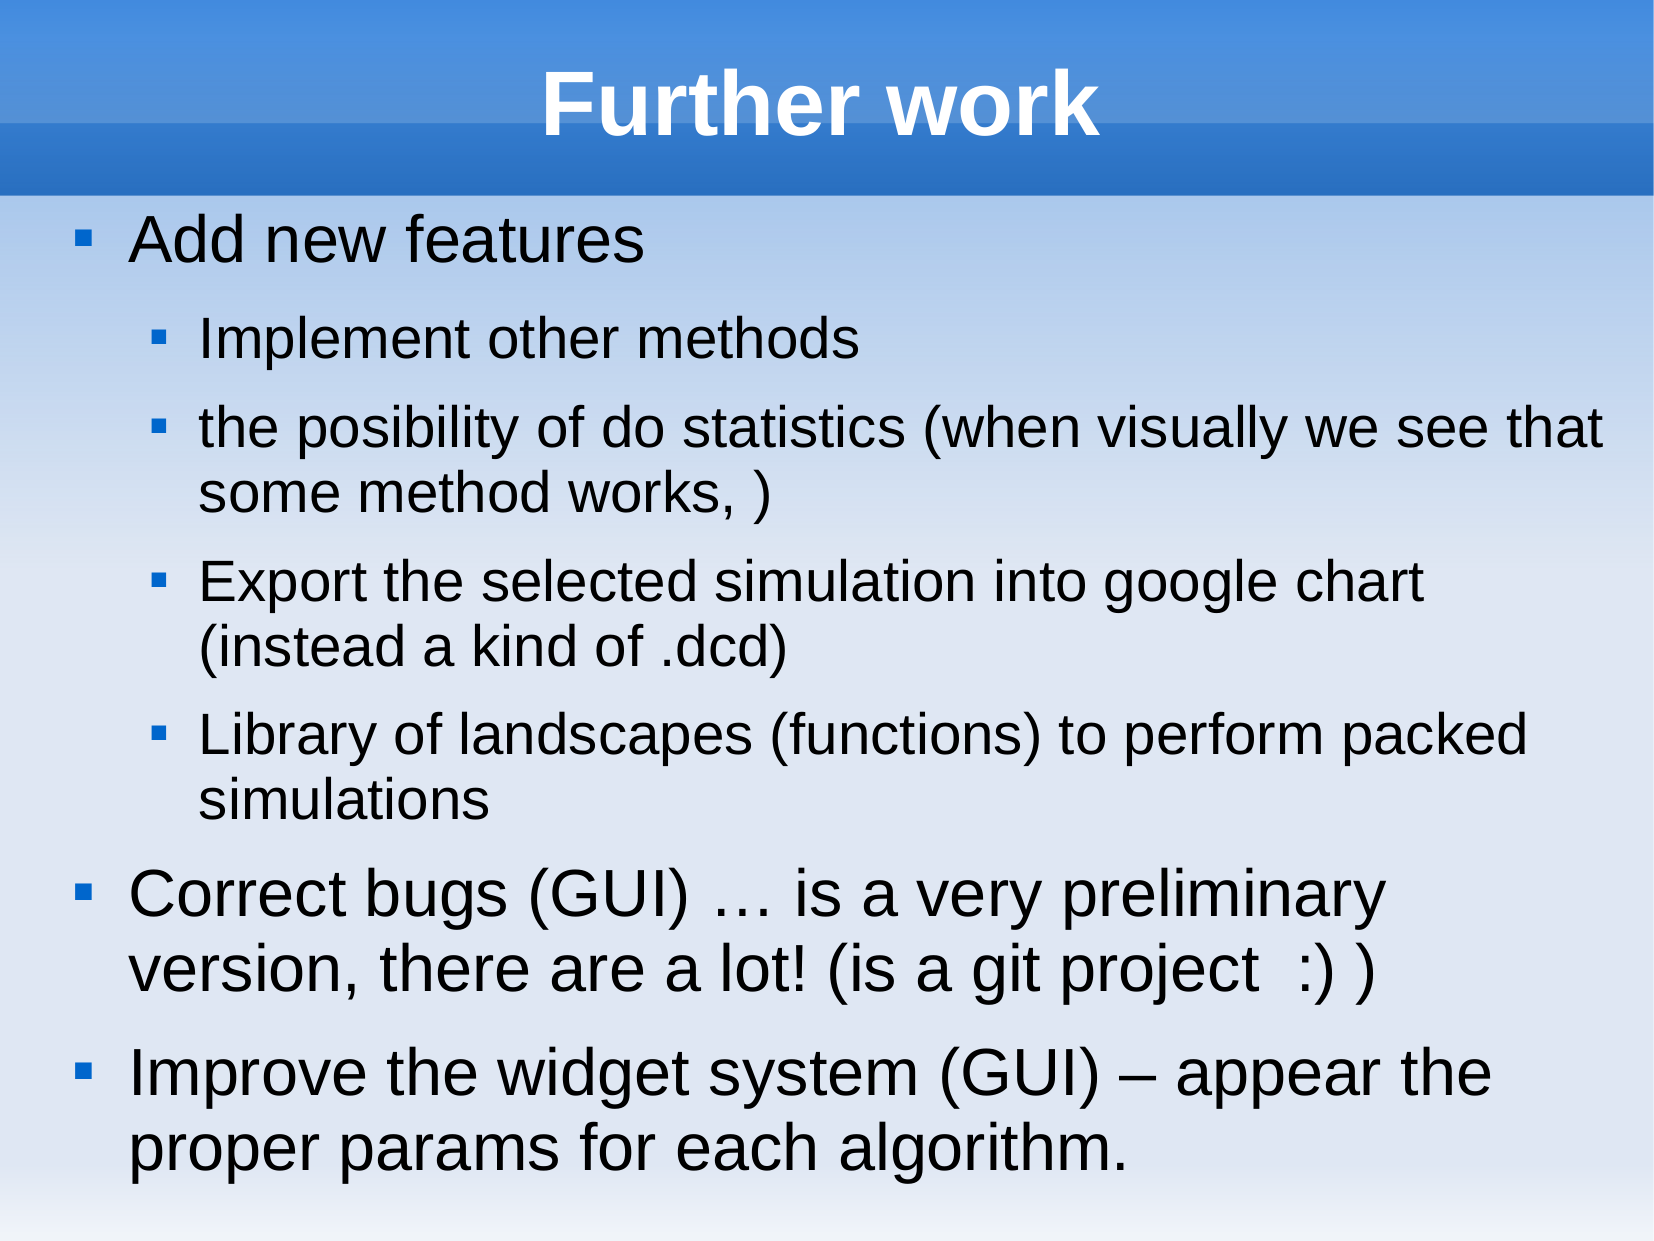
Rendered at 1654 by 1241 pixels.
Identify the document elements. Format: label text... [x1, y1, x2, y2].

picture [0, 0, 1654, 1241]
list Add new features Implement other methods the posibility of do statistics (when visually we see that some method works, ) Export the selected simulation into google chart (instead a kind of .dcd) Library of landscapes (functions) to perform packed simulations Correct bugs (GUI) … is a very preliminary version, there are a lot! (is a git project :) ) Improve the widget system (GUI) – appear the proper params for each algorithm. [57, 201, 1621, 1185]
title Further work [76, 0, 1565, 201]
